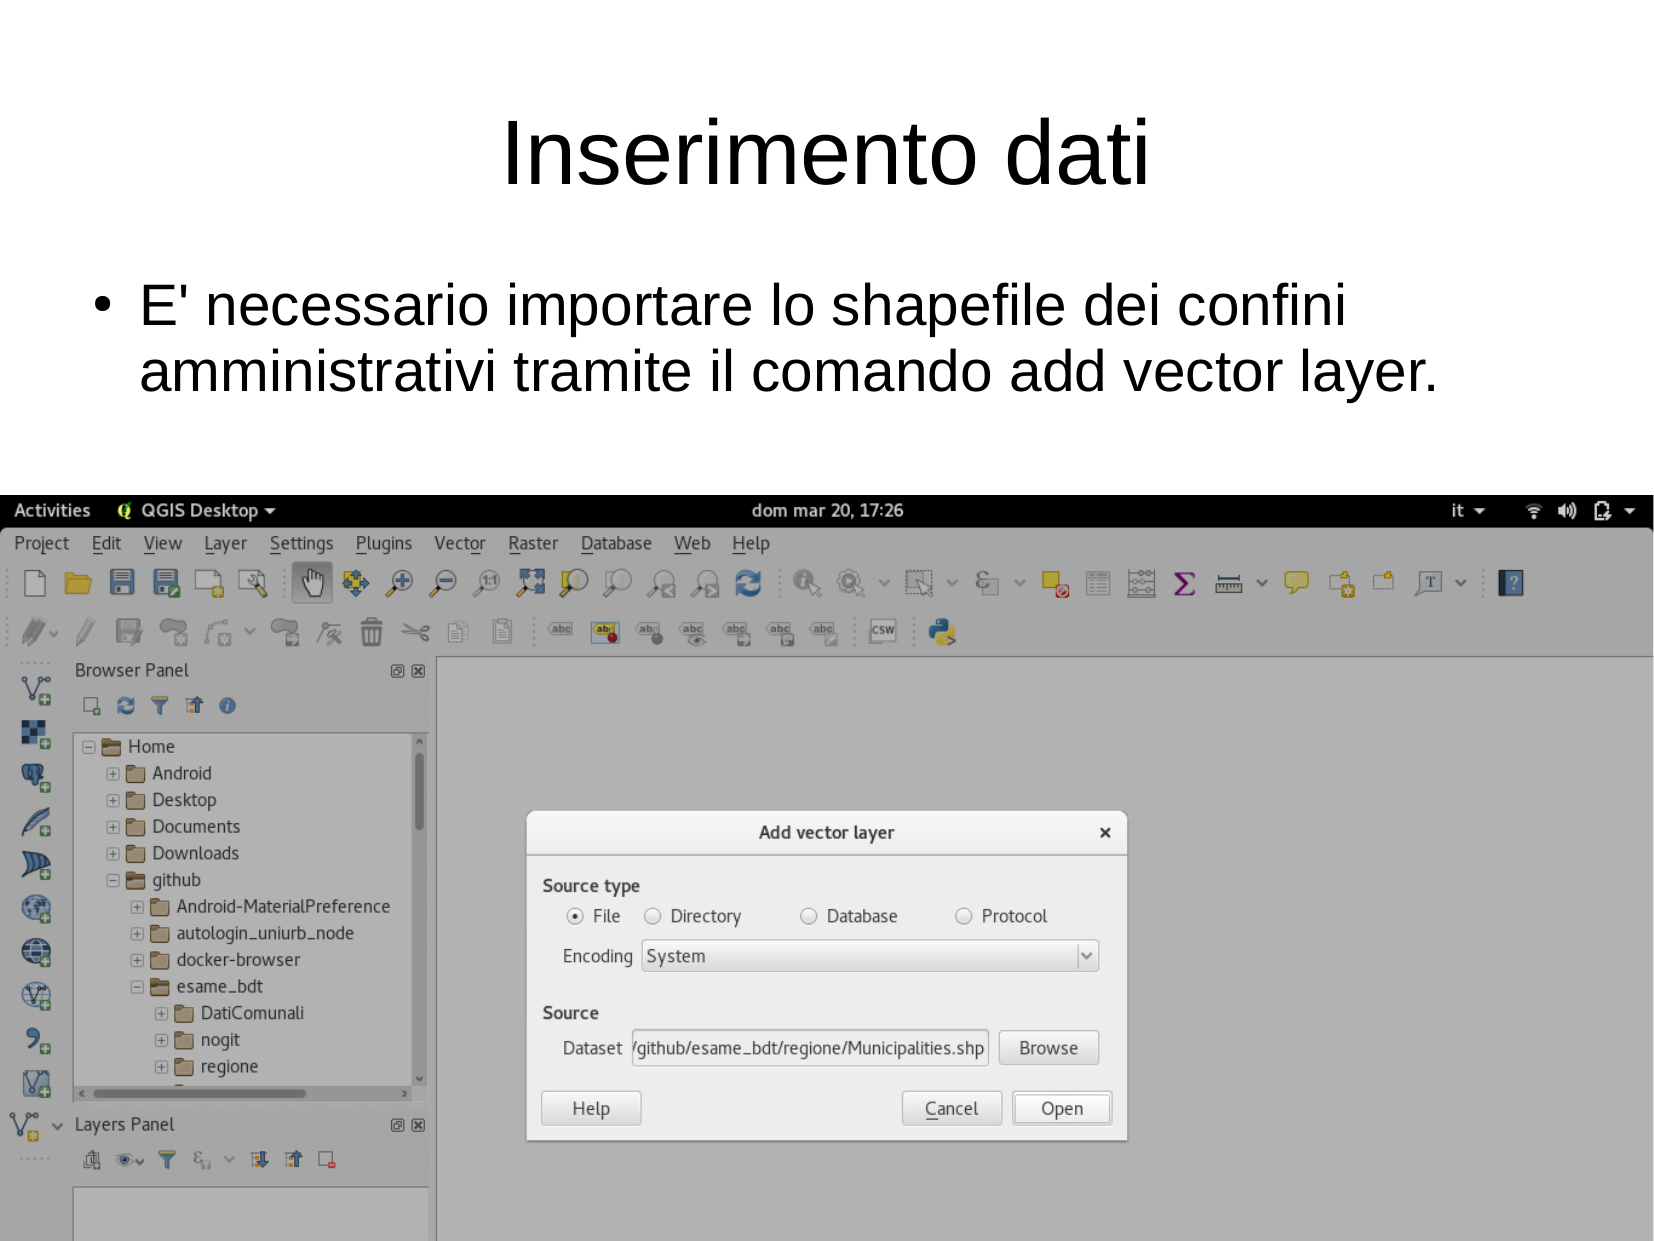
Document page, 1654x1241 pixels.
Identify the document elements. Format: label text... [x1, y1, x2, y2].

list E' necessario importare lo shapefile dei confini amministrativi tramite il comando add vector layer. [76, 272, 1565, 448]
picture [0, 495, 1654, 1241]
title Inserimento dati [82, 49, 1571, 257]
